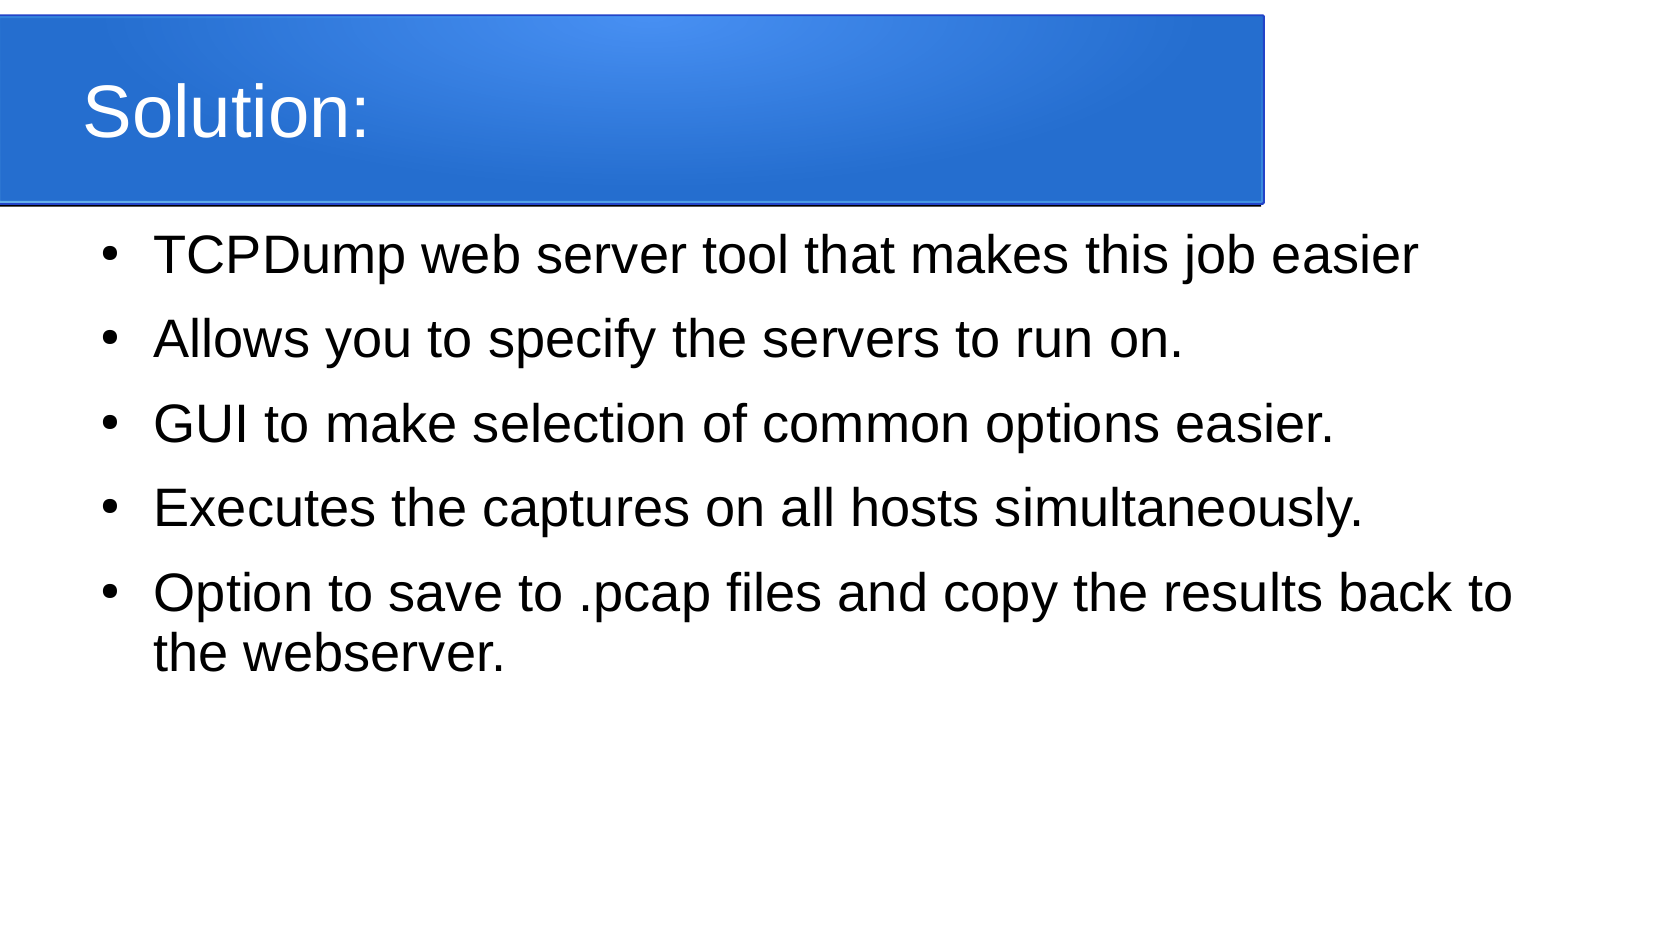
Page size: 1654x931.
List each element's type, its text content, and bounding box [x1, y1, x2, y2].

list TCPDump web server tool that makes this job easier Allows you to specify the servers to run on. GUI to make selection of common options easier. Executes the captures on all hosts simultaneously. Option to save to .pcap files and copy the results back to the webserver. [82, 224, 1571, 764]
title Solution: [82, 35, 1235, 189]
